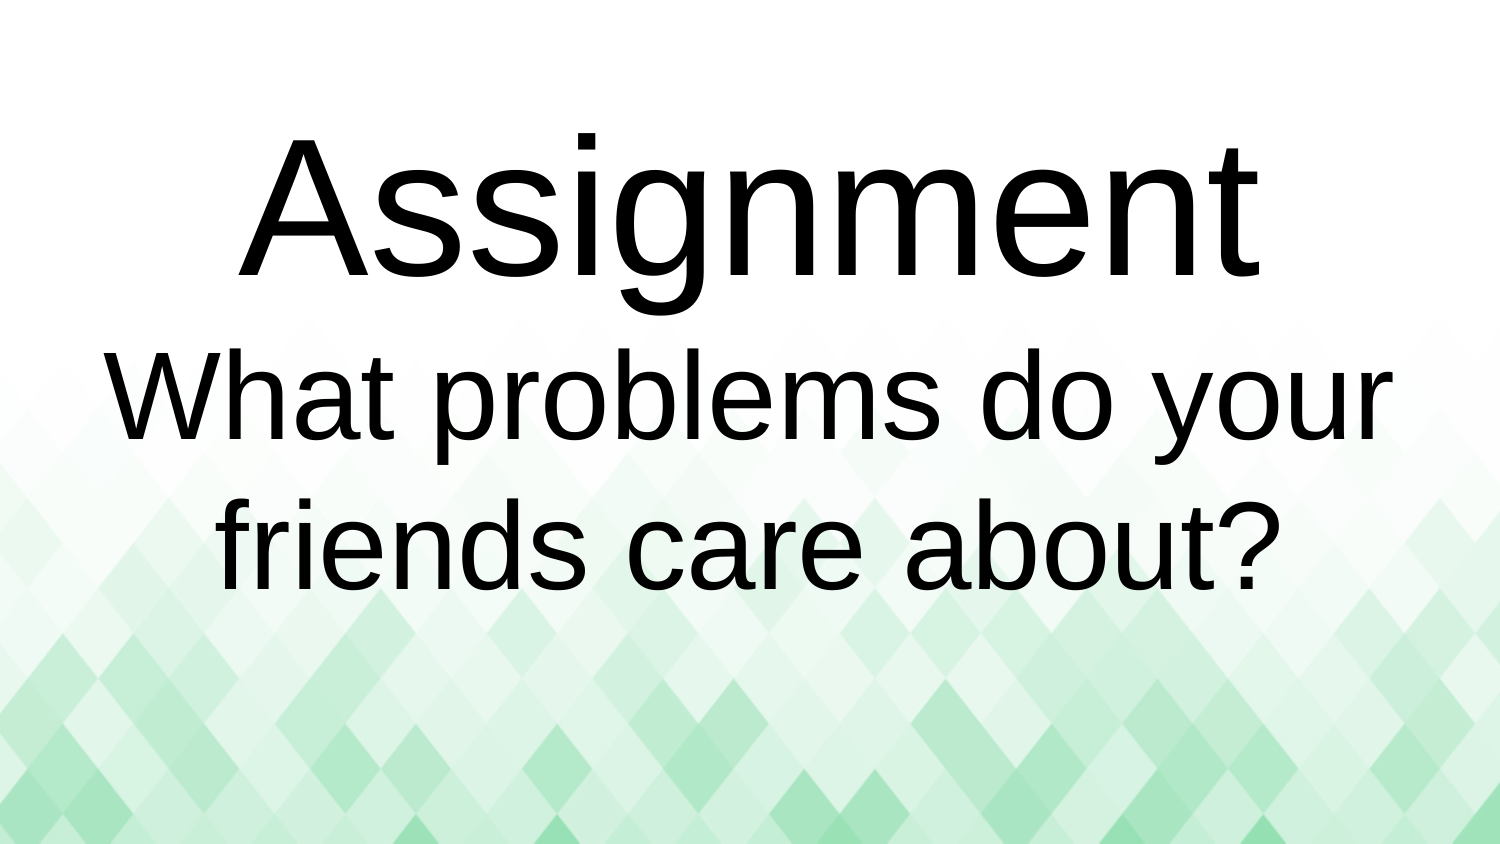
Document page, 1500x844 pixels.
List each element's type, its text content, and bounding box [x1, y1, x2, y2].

title Assignment What problems do your friends care about? [51, 64, 1449, 781]
picture [0, 0, 1500, 844]
